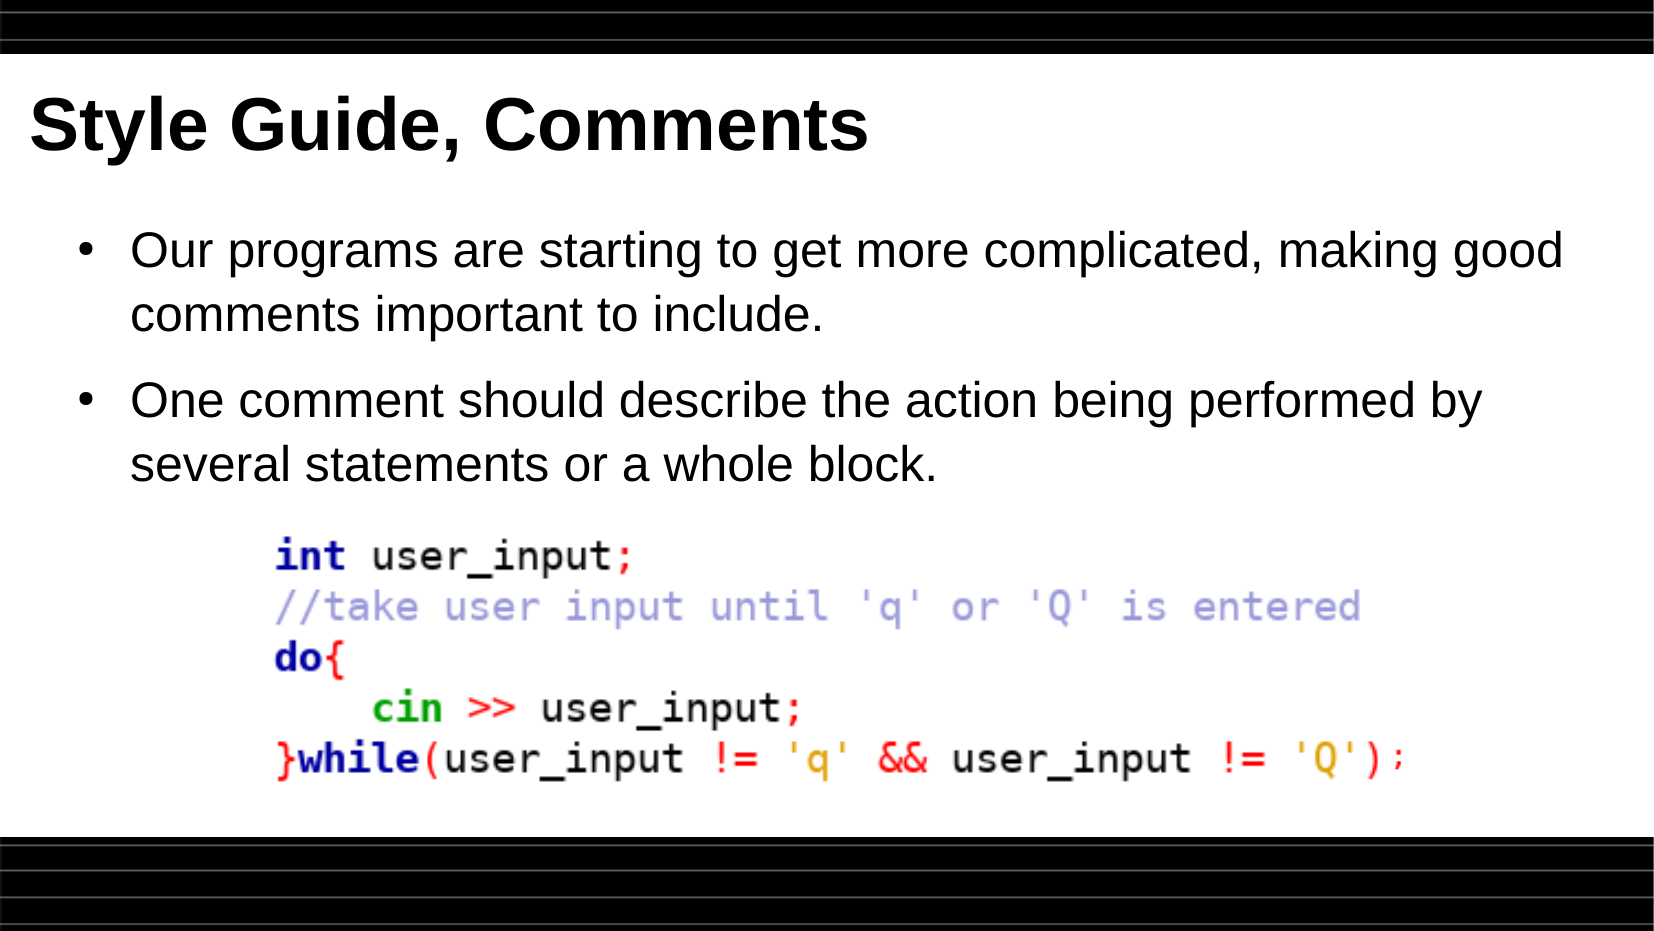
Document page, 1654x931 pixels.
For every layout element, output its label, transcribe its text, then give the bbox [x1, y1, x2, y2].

picture [0, 0, 1654, 54]
list Our programs are starting to get more complicated, making good comments important to include. One comment should describe the action being performed by several statements or a whole block. [59, 213, 1636, 511]
picture [0, 837, 1654, 931]
text_box Style Guide, Comments [15, 75, 1546, 174]
picture [270, 524, 1411, 796]
